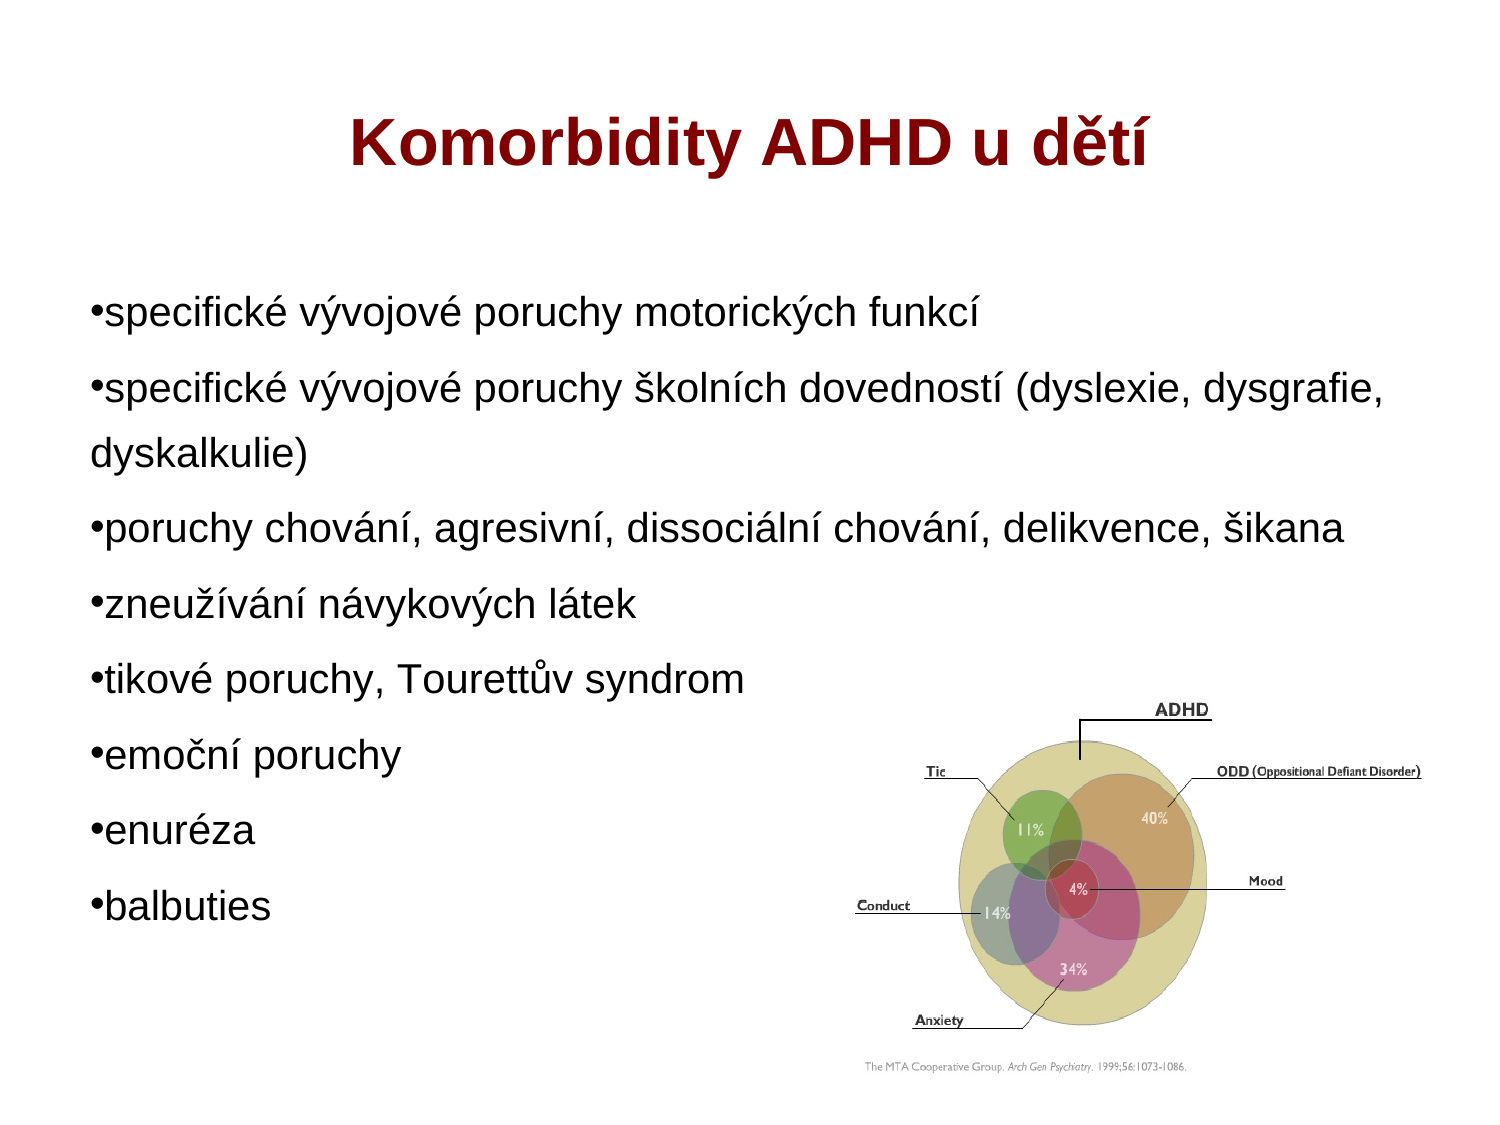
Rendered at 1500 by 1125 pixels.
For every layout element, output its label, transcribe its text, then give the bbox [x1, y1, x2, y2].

list specifické vývojové poruchy motorických funkcí specifické vývojové poruchy školních dovedností (dyslexie, dysgrafie, dyskalkulie) poruchy chování, agresivní, dissociální chování, delikvence, šikana zneužívání návykových látek tikové poruchy, Tourettův syndrom emoční poruchy enuréza balbuties [75, 262, 1426, 1005]
picture [809, 657, 1471, 1076]
title Komorbidity ADHD u dětí [75, 45, 1426, 233]
